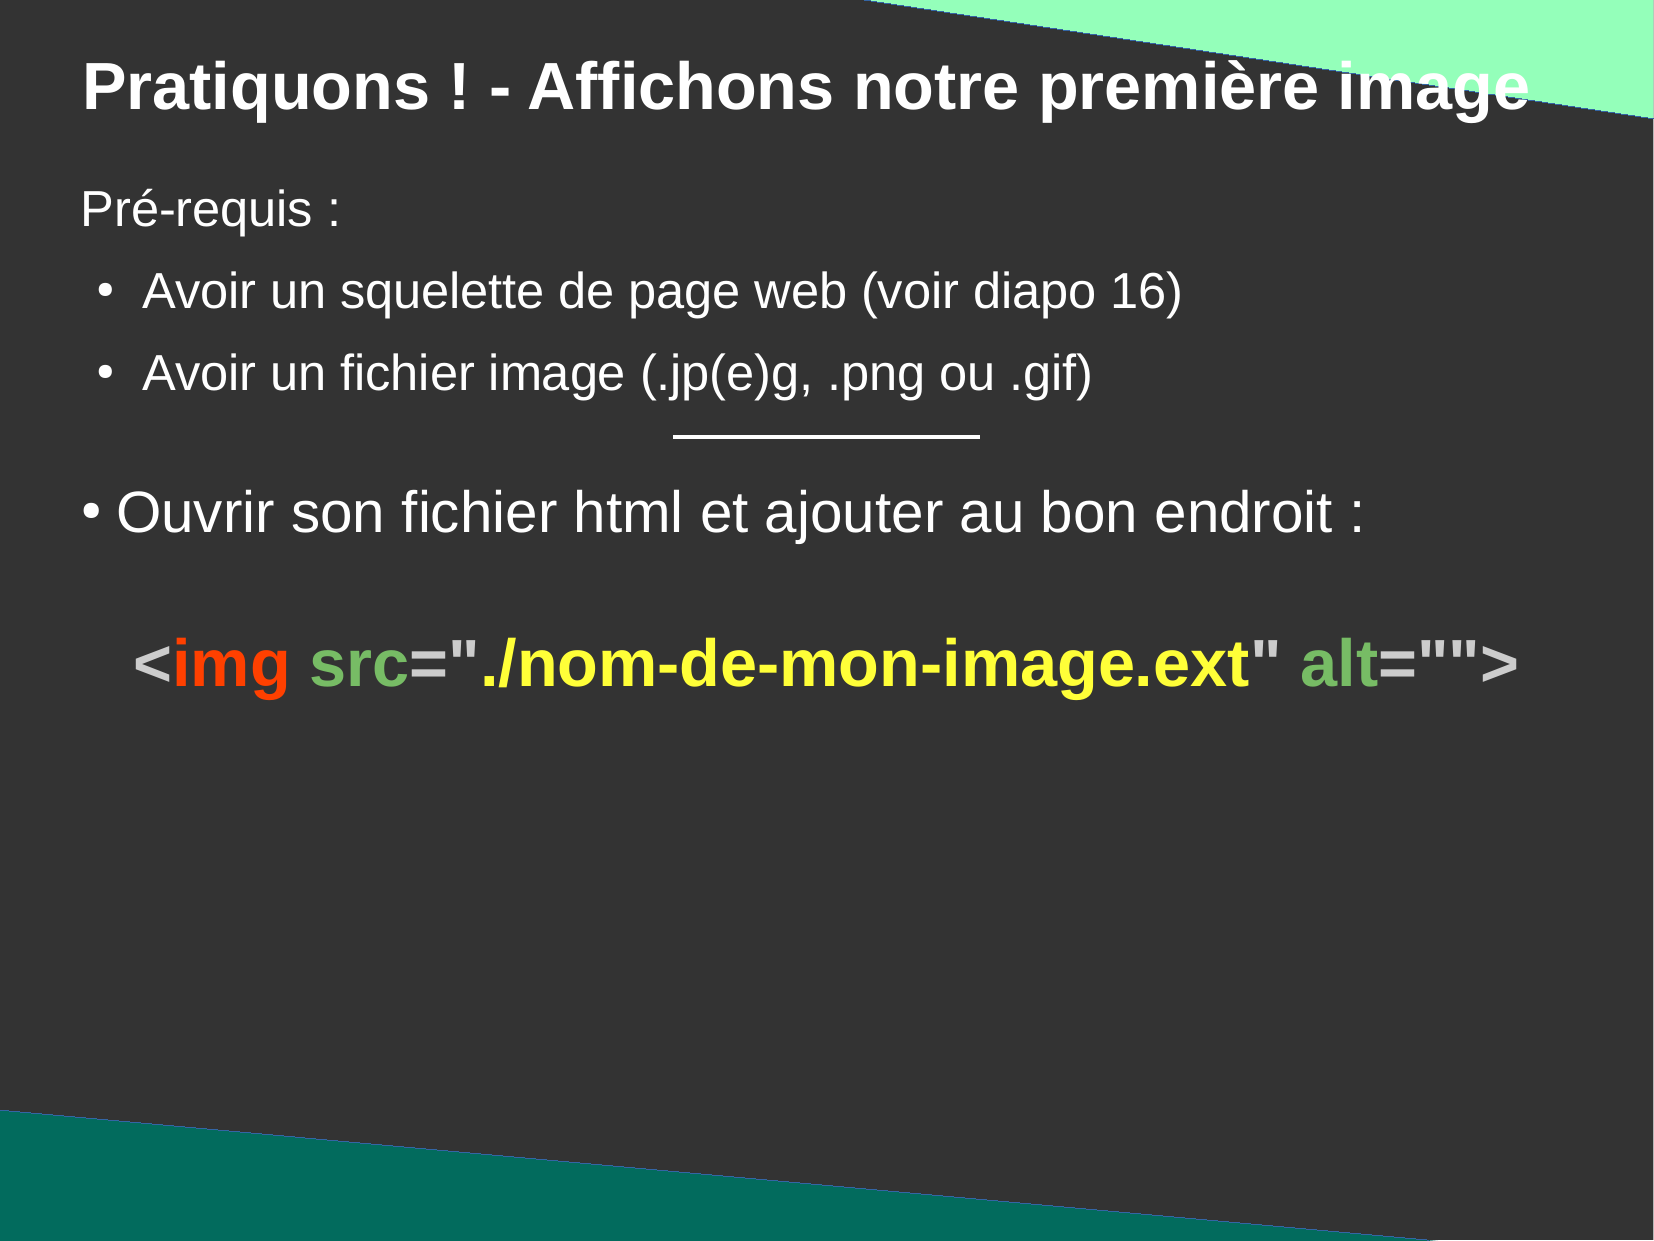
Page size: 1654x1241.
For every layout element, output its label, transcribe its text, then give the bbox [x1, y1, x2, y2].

text_box [864, 0, 1654, 119]
title Pratiquons ! - Affichons notre première image [82, 49, 1571, 152]
list Pré-requis : Avoir un squelette de page web (voir diapo 16) Avoir un fichier image (.jp(e)g, .png ou .gif) [80, 180, 1620, 402]
text_box <img src="./nom-de-mon-image.ext" alt=""> [83, 636, 1570, 709]
text_box Ouvrir son fichier html et ajouter au bon endroit : [66, 472, 1595, 636]
